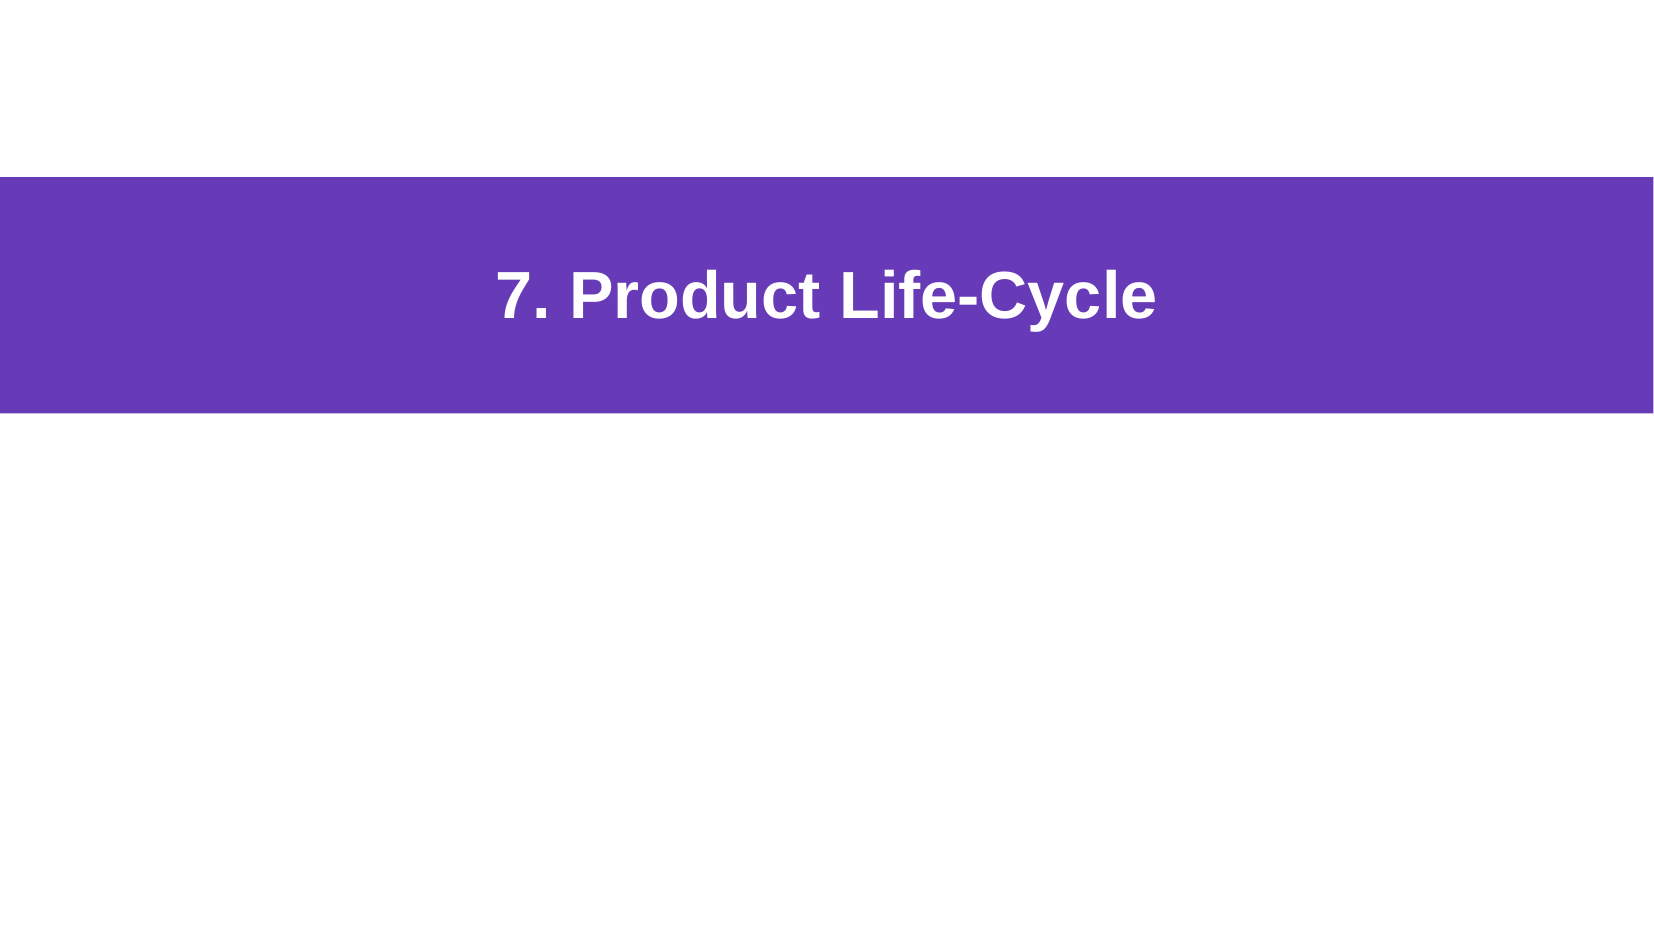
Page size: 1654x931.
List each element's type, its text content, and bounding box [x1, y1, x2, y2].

title 7. Product Life-Cycle [0, 177, 1654, 414]
